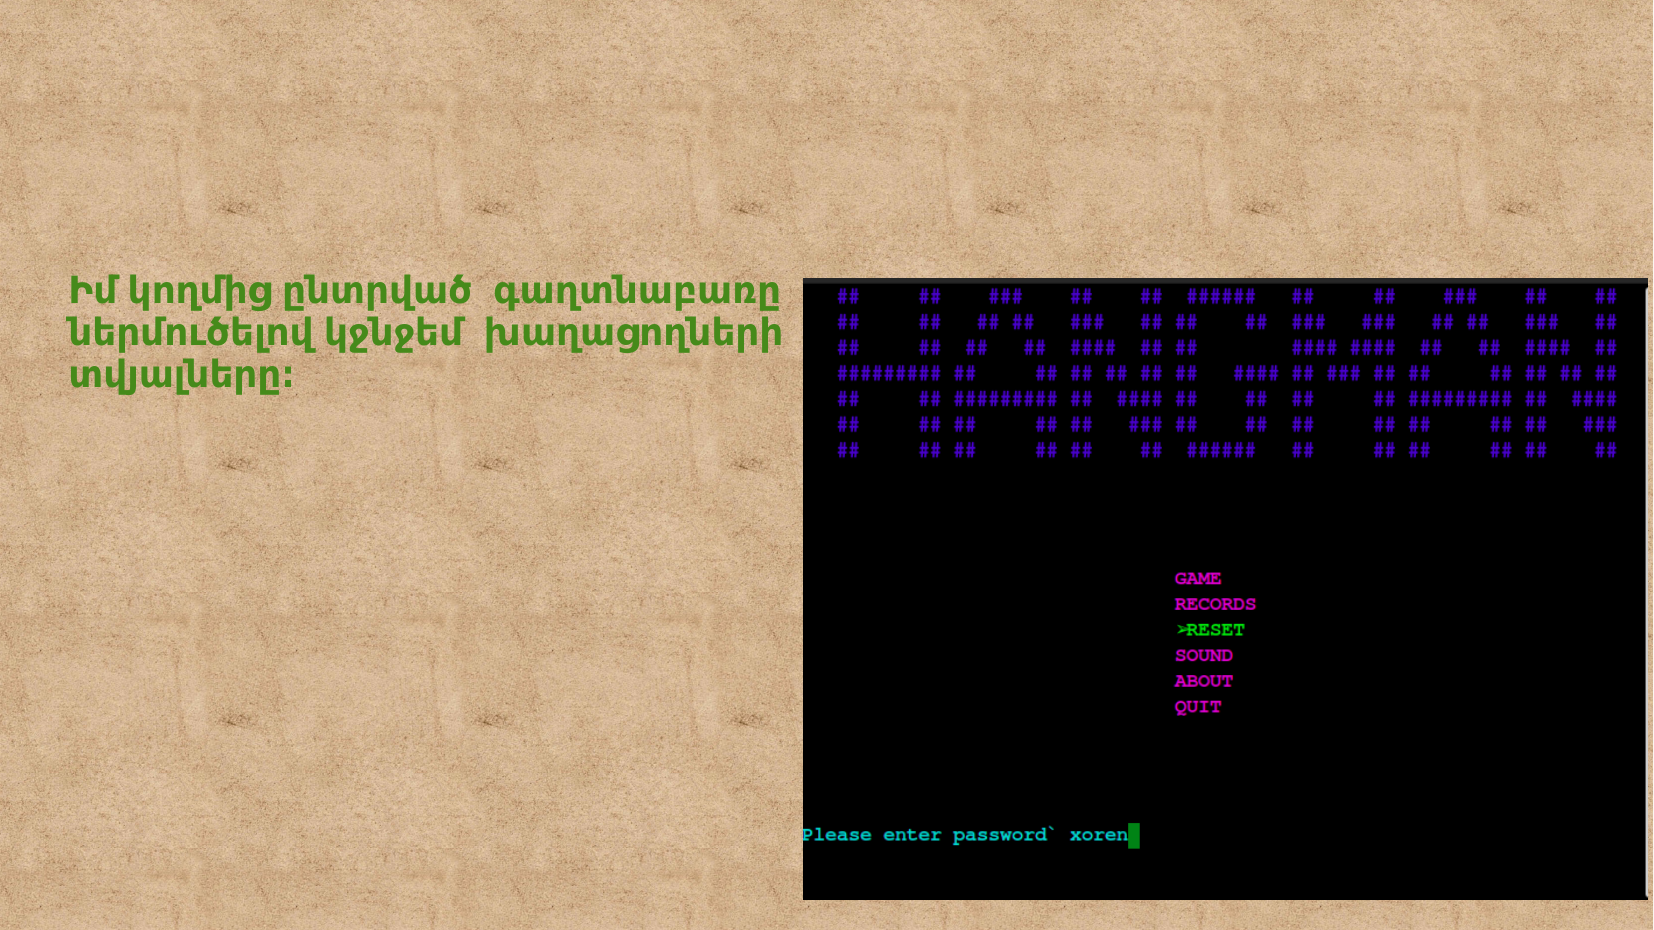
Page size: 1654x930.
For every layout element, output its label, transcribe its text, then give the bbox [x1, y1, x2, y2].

text_box Իմ կողմից ընտրված գաղտնաբառը ներմուծելով կջնջեմ խաղացողների տվյալները։ [53, 262, 809, 488]
picture [0, 0, 1654, 930]
